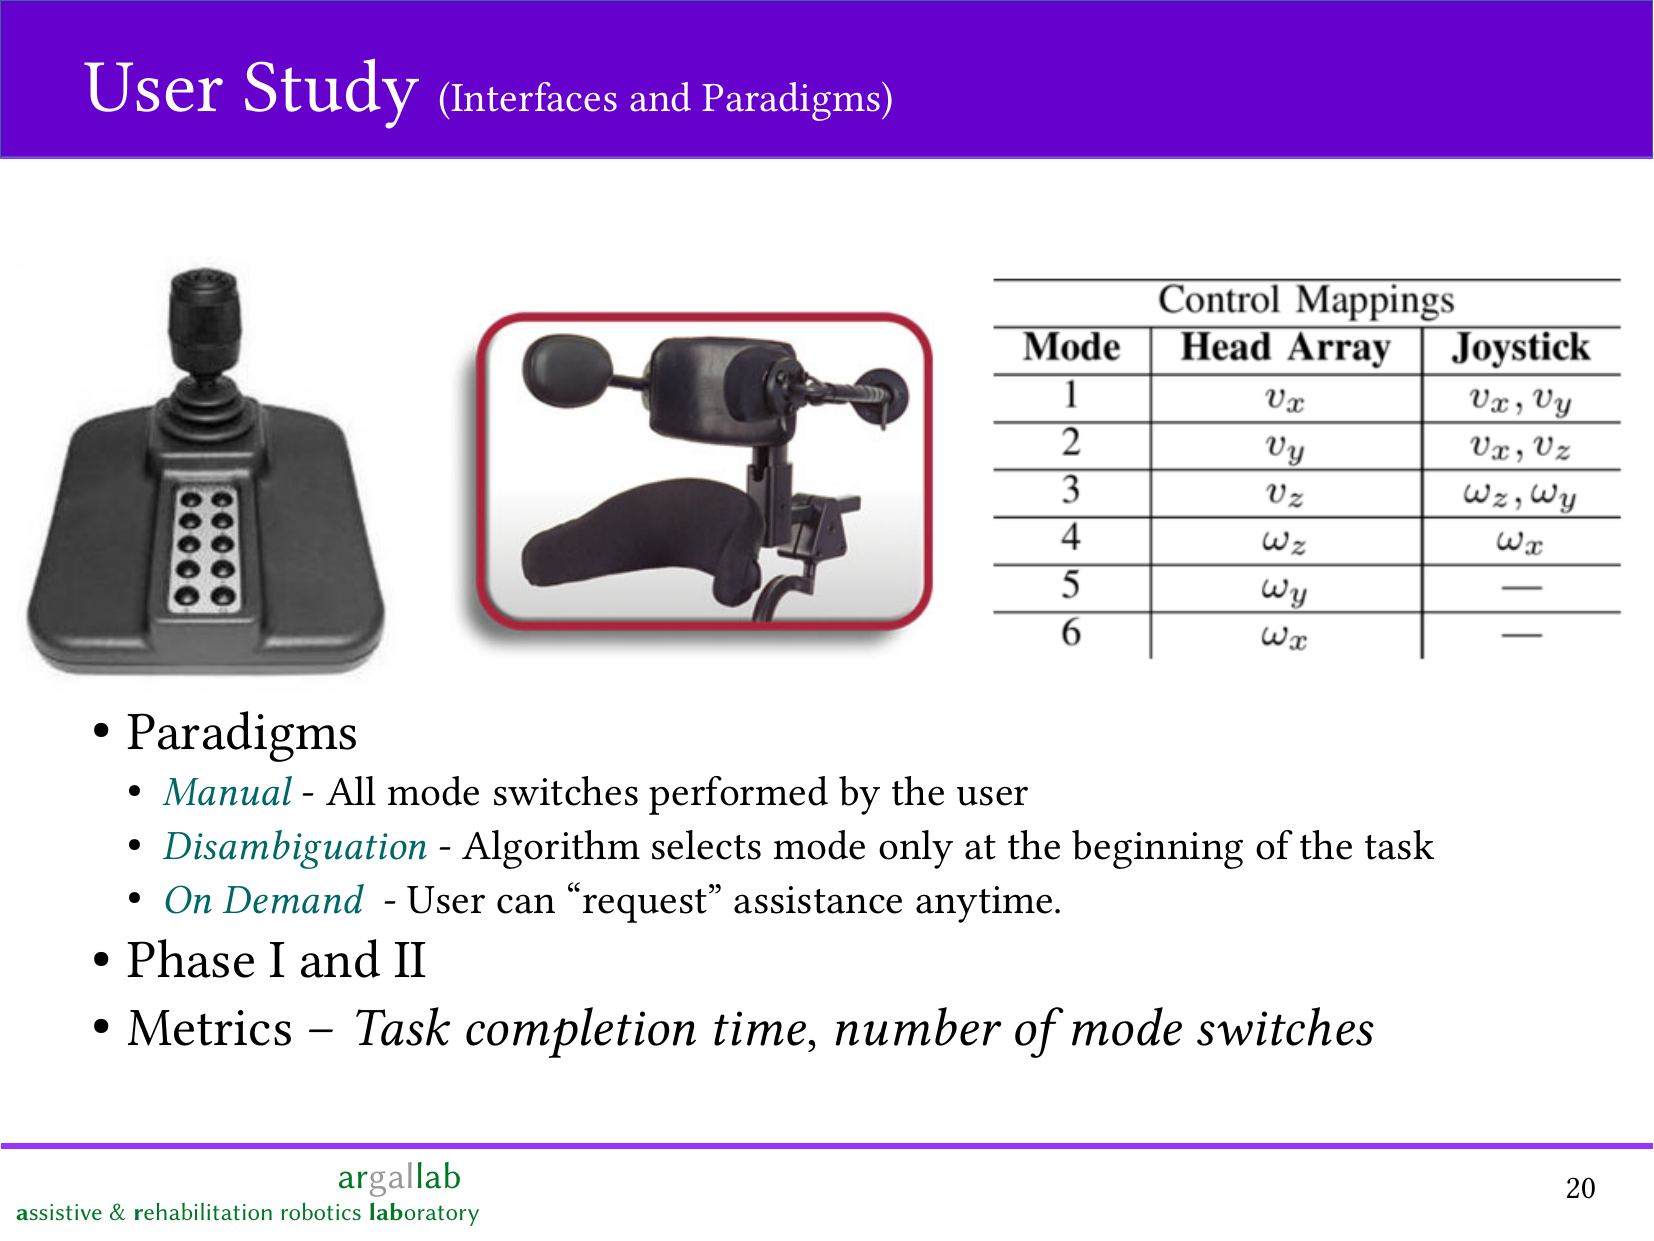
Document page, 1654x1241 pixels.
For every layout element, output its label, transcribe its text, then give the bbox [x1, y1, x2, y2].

text_box Paradigms Manual - All mode switches performed by the user Disambiguation - Algorithm selects mode only at the beginning of the task On Demand - User can “request” assistance anytime. Phase I and II Metrics – Task completion time, number of mode switches [76, 693, 1636, 1241]
text_box User Study (Interfaces and Paradigms) [69, 36, 1621, 138]
picture [14, 256, 1653, 694]
